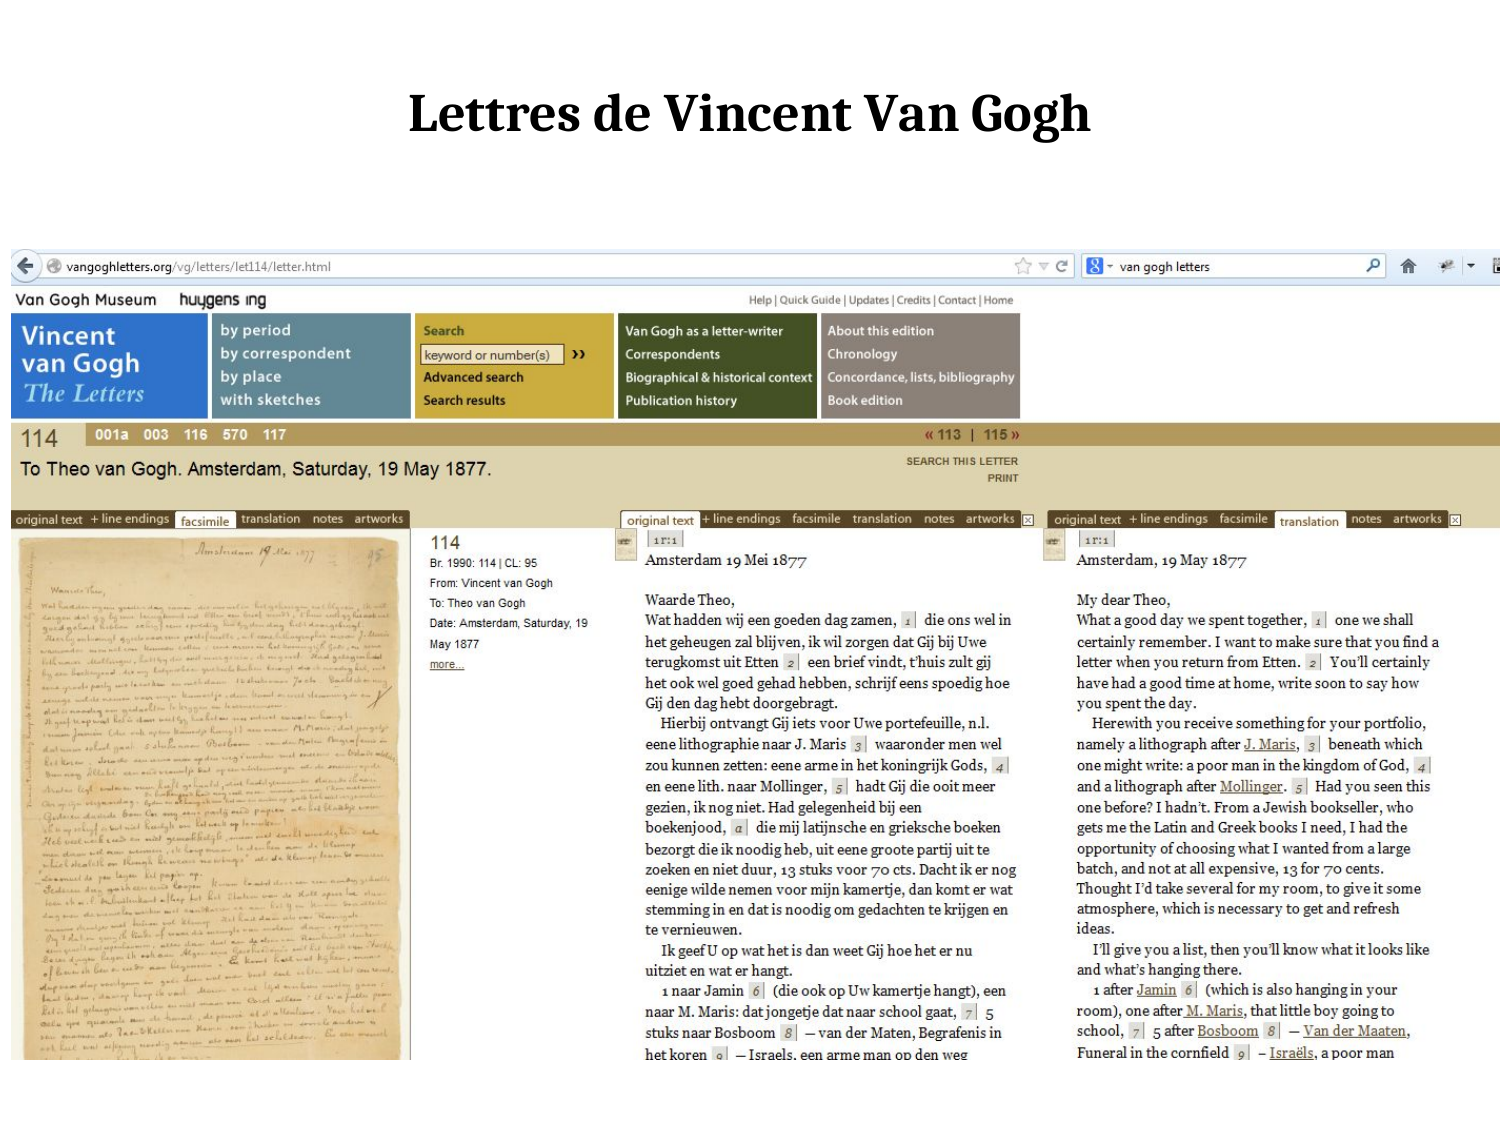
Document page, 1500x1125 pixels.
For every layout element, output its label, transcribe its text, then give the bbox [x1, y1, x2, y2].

picture [11, 249, 1500, 1060]
title Lettres de Vincent Van Gogh [7, 10, 1496, 218]
